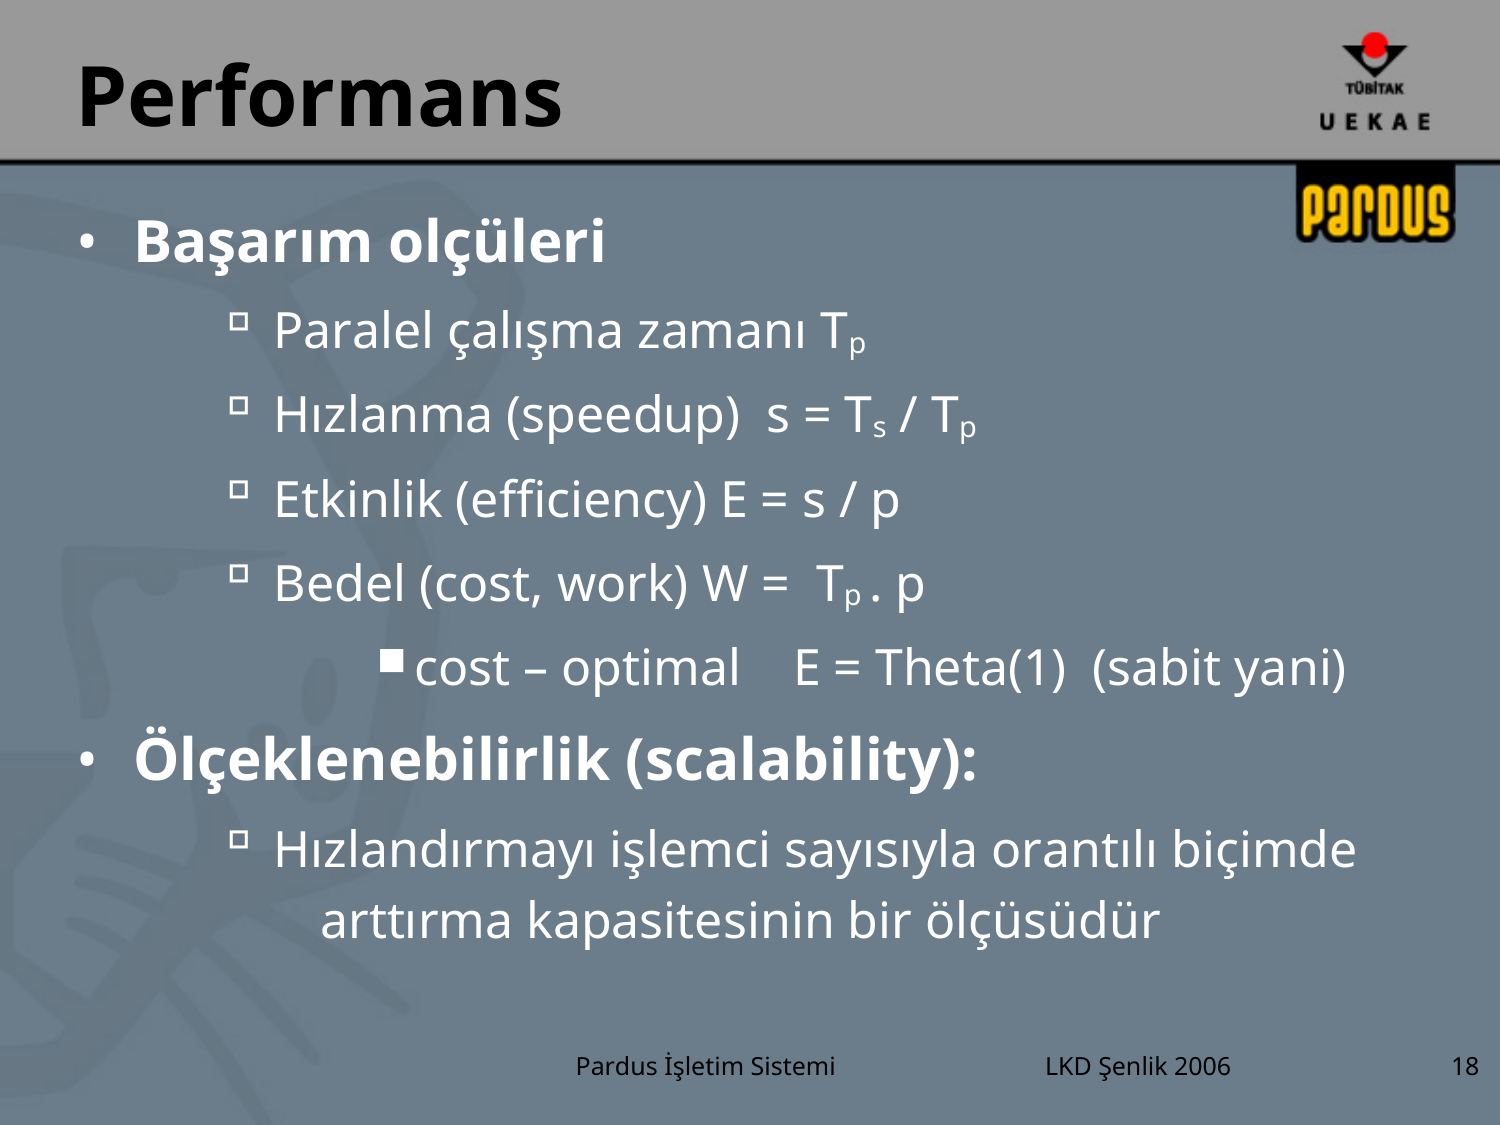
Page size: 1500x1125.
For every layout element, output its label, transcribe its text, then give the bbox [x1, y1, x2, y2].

picture [0, 0, 1500, 1125]
title Performans [75, 0, 1282, 196]
list Başarım olçüleri Paralel çalışma zamanı Tp Hızlanma (speedup) s = Ts / Tp Etkinlik (efficiency) E = s / p Bedel (cost, work) W = Tp . p cost – optimal E = Theta(1) (sabit yani) Ölçeklenebilirlik (scalability): Hızlandırmayı işlemci sayısıyla orantılı biçimde arttırma kapasitesinin bir ölçüsüdür [76, 196, 1447, 939]
